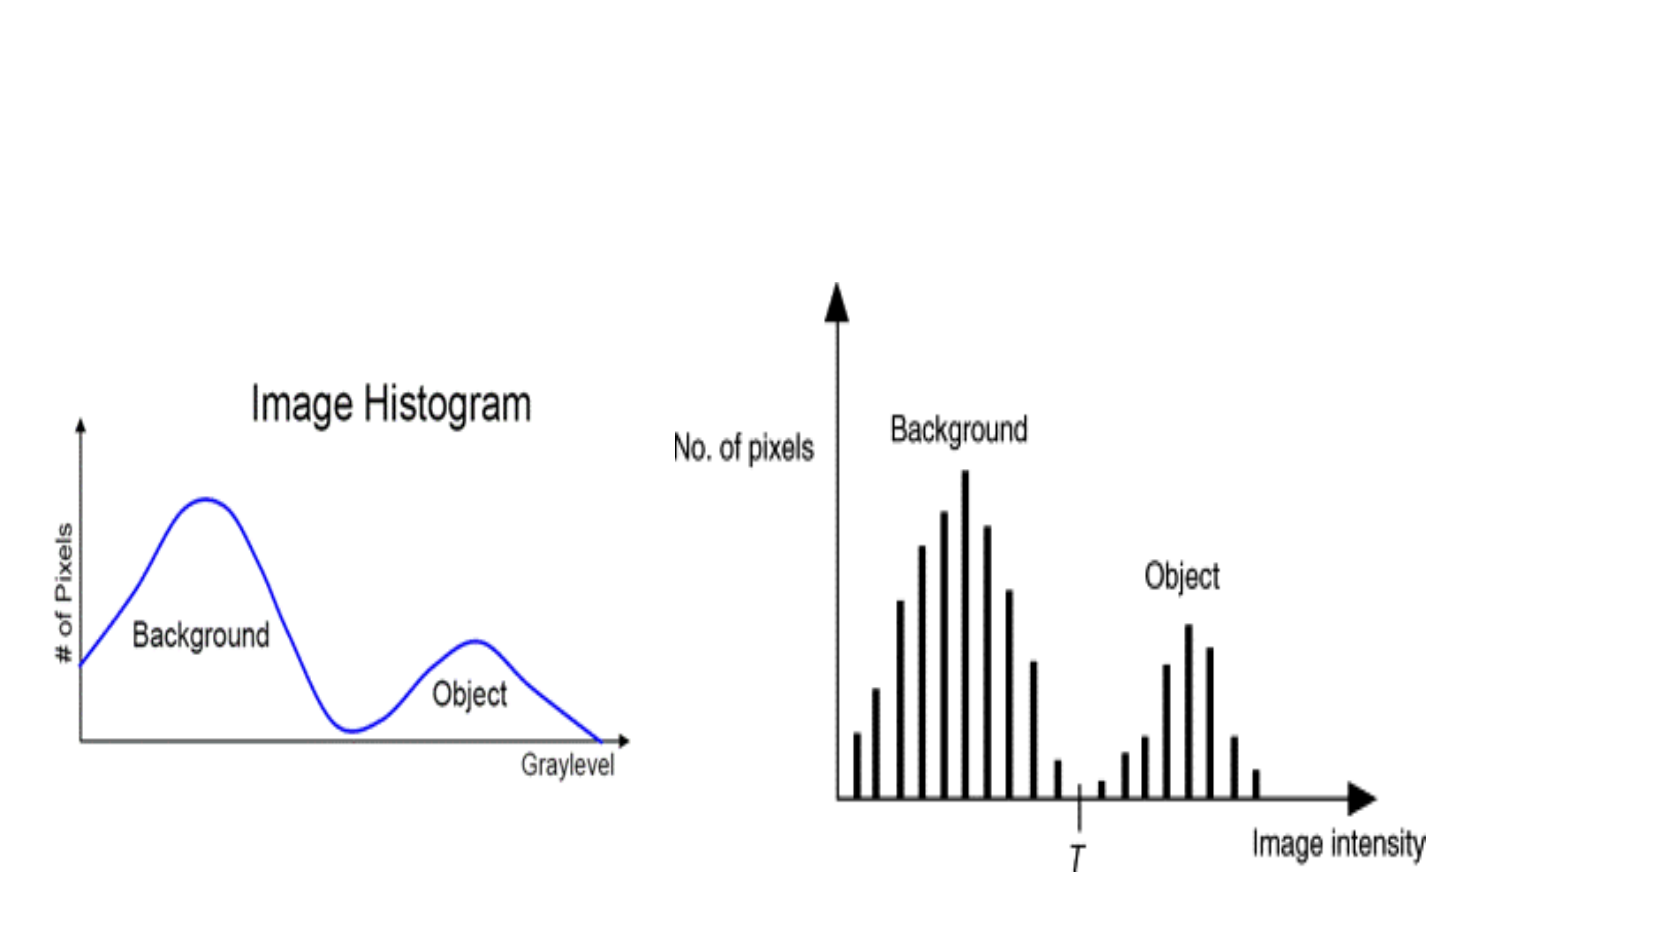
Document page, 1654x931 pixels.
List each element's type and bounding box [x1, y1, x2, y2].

picture [37, 362, 638, 788]
picture [675, 282, 1426, 872]
